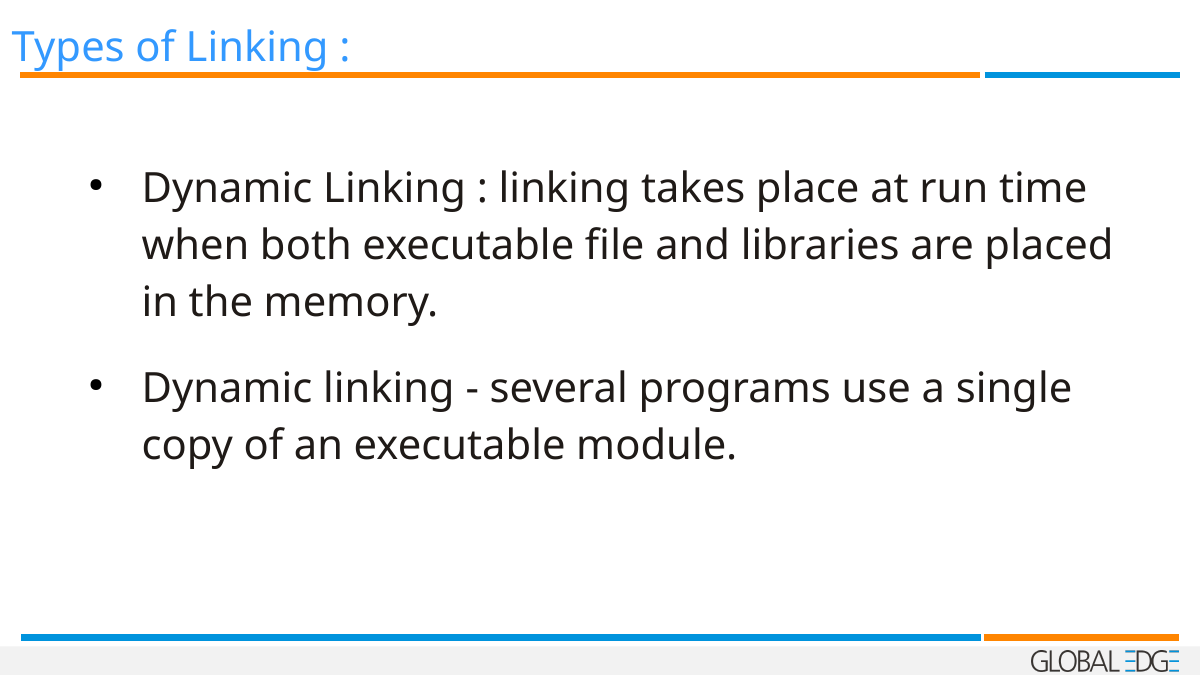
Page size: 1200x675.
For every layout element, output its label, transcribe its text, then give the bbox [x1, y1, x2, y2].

list Dynamic Linking : linking takes place at run time when both executable file and libraries are placed in the memory. Dynamic linking - several programs use a single copy of an executable module. [70, 82, 1134, 623]
title Types of Linking : [11, 18, 1087, 71]
picture [1031, 650, 1179, 672]
